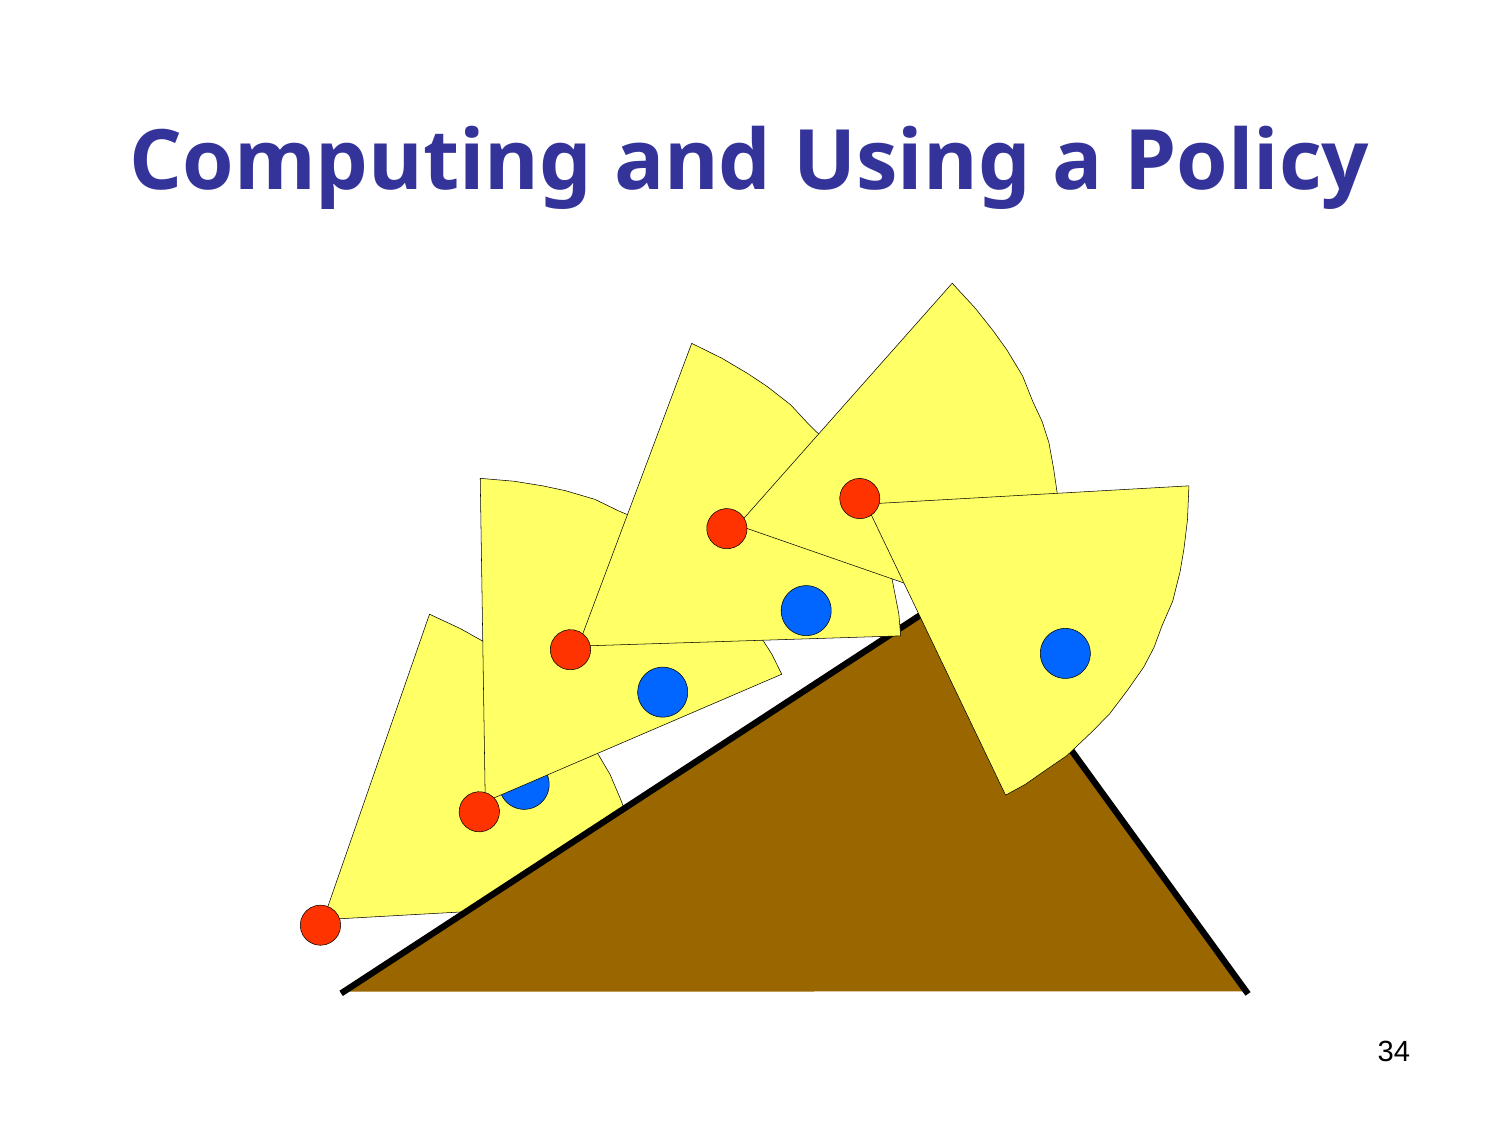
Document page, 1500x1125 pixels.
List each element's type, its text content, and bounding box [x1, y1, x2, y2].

text_box [300, 283, 1247, 992]
text_box Computing and Using a Policy [112, 62, 1388, 250]
text_box <number> [1074, 1024, 1426, 1103]
